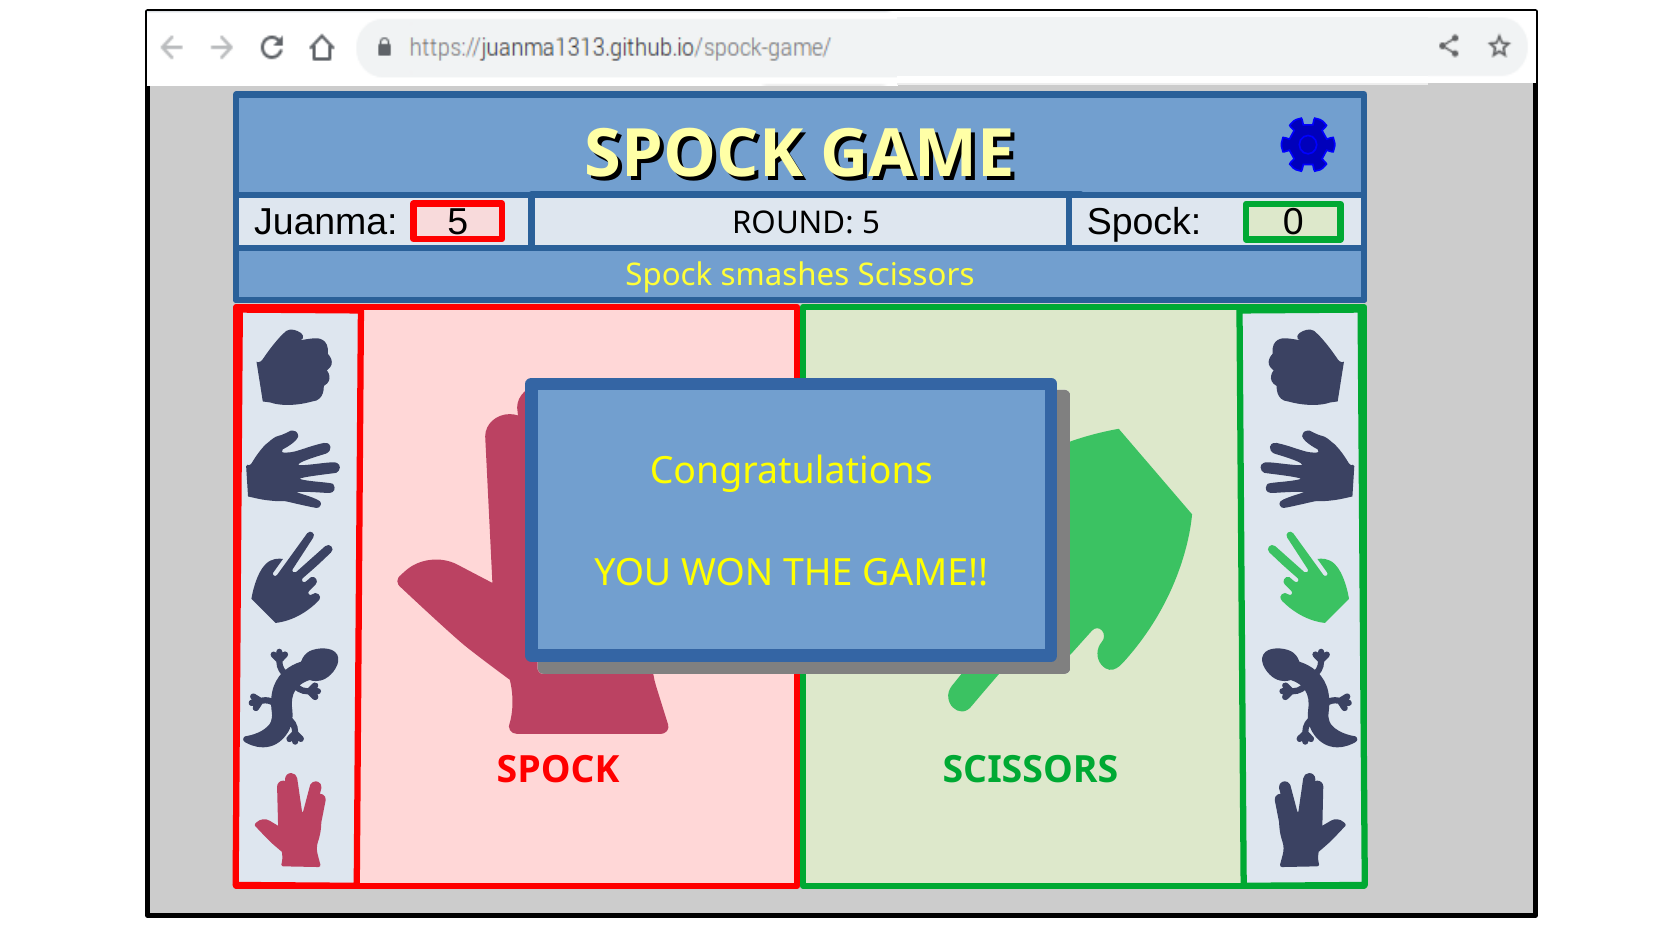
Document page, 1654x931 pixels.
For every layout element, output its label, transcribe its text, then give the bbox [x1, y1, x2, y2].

picture [1259, 428, 1357, 510]
text_box a [1239, 309, 1365, 886]
text_box Juanma: [236, 194, 532, 247]
text_box [147, 83, 1536, 916]
text_box SPOCK [431, 738, 727, 798]
picture [390, 379, 691, 738]
picture [253, 328, 333, 408]
picture [147, 11, 1536, 86]
picture [1267, 328, 1347, 408]
picture [250, 530, 334, 626]
picture [241, 646, 341, 750]
text_box SCISSORS [903, 738, 1199, 798]
text_box SPOCK GAME [236, 94, 1365, 194]
picture [1266, 530, 1351, 626]
picture [903, 423, 1200, 718]
picture [252, 770, 328, 869]
text_box a [235, 309, 361, 886]
text_box Spock smashes Scissors [236, 247, 1365, 300]
text_box Congratulations YOU WON THE GAME!! [531, 383, 1052, 656]
text_box 0 [1246, 203, 1341, 240]
picture [1272, 770, 1349, 869]
picture [1275, 112, 1341, 178]
picture [1260, 646, 1359, 750]
text_box ROUND: 5 [532, 194, 1068, 247]
text_box Spock: [1068, 194, 1365, 247]
text_box 5 [413, 203, 502, 239]
picture [244, 428, 341, 510]
